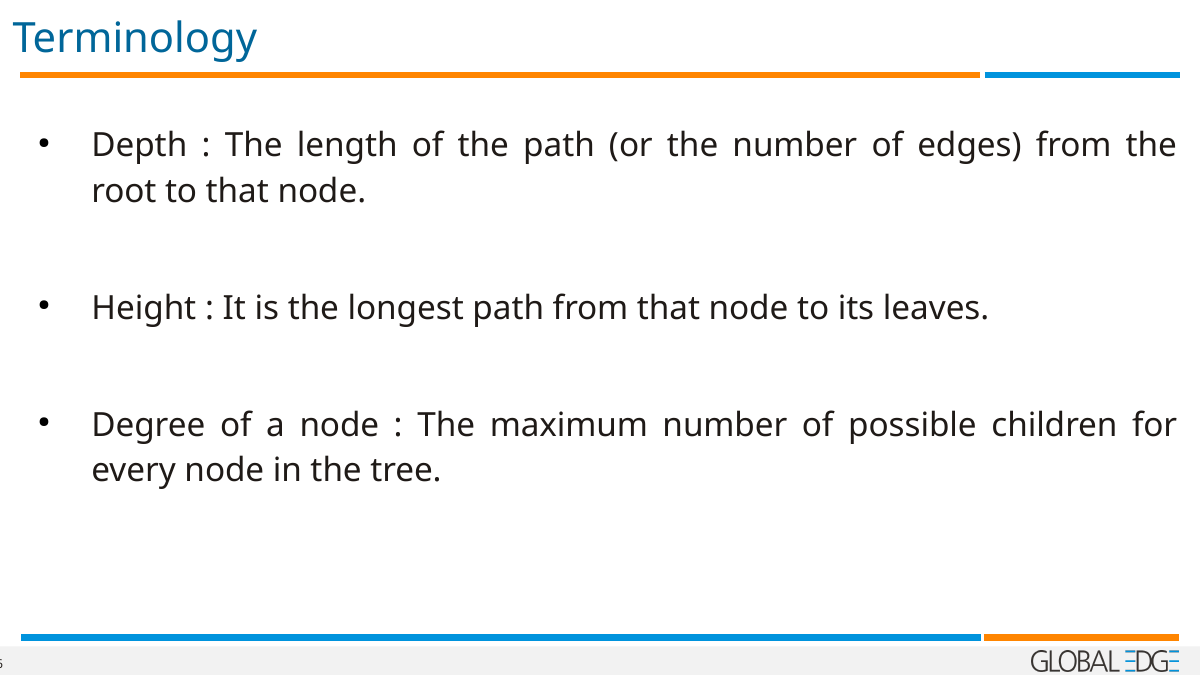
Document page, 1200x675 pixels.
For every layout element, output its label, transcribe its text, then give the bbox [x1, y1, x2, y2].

picture [1031, 662, 1179, 672]
title Terminology [12, 9, 1088, 63]
list Depth : The length of the path (or the number of edges) from the root to that node. Height : It is the longest path from that node to its leaves. Degree of a node : The maximum number of possible children for every node in the tree. [20, 121, 1179, 662]
